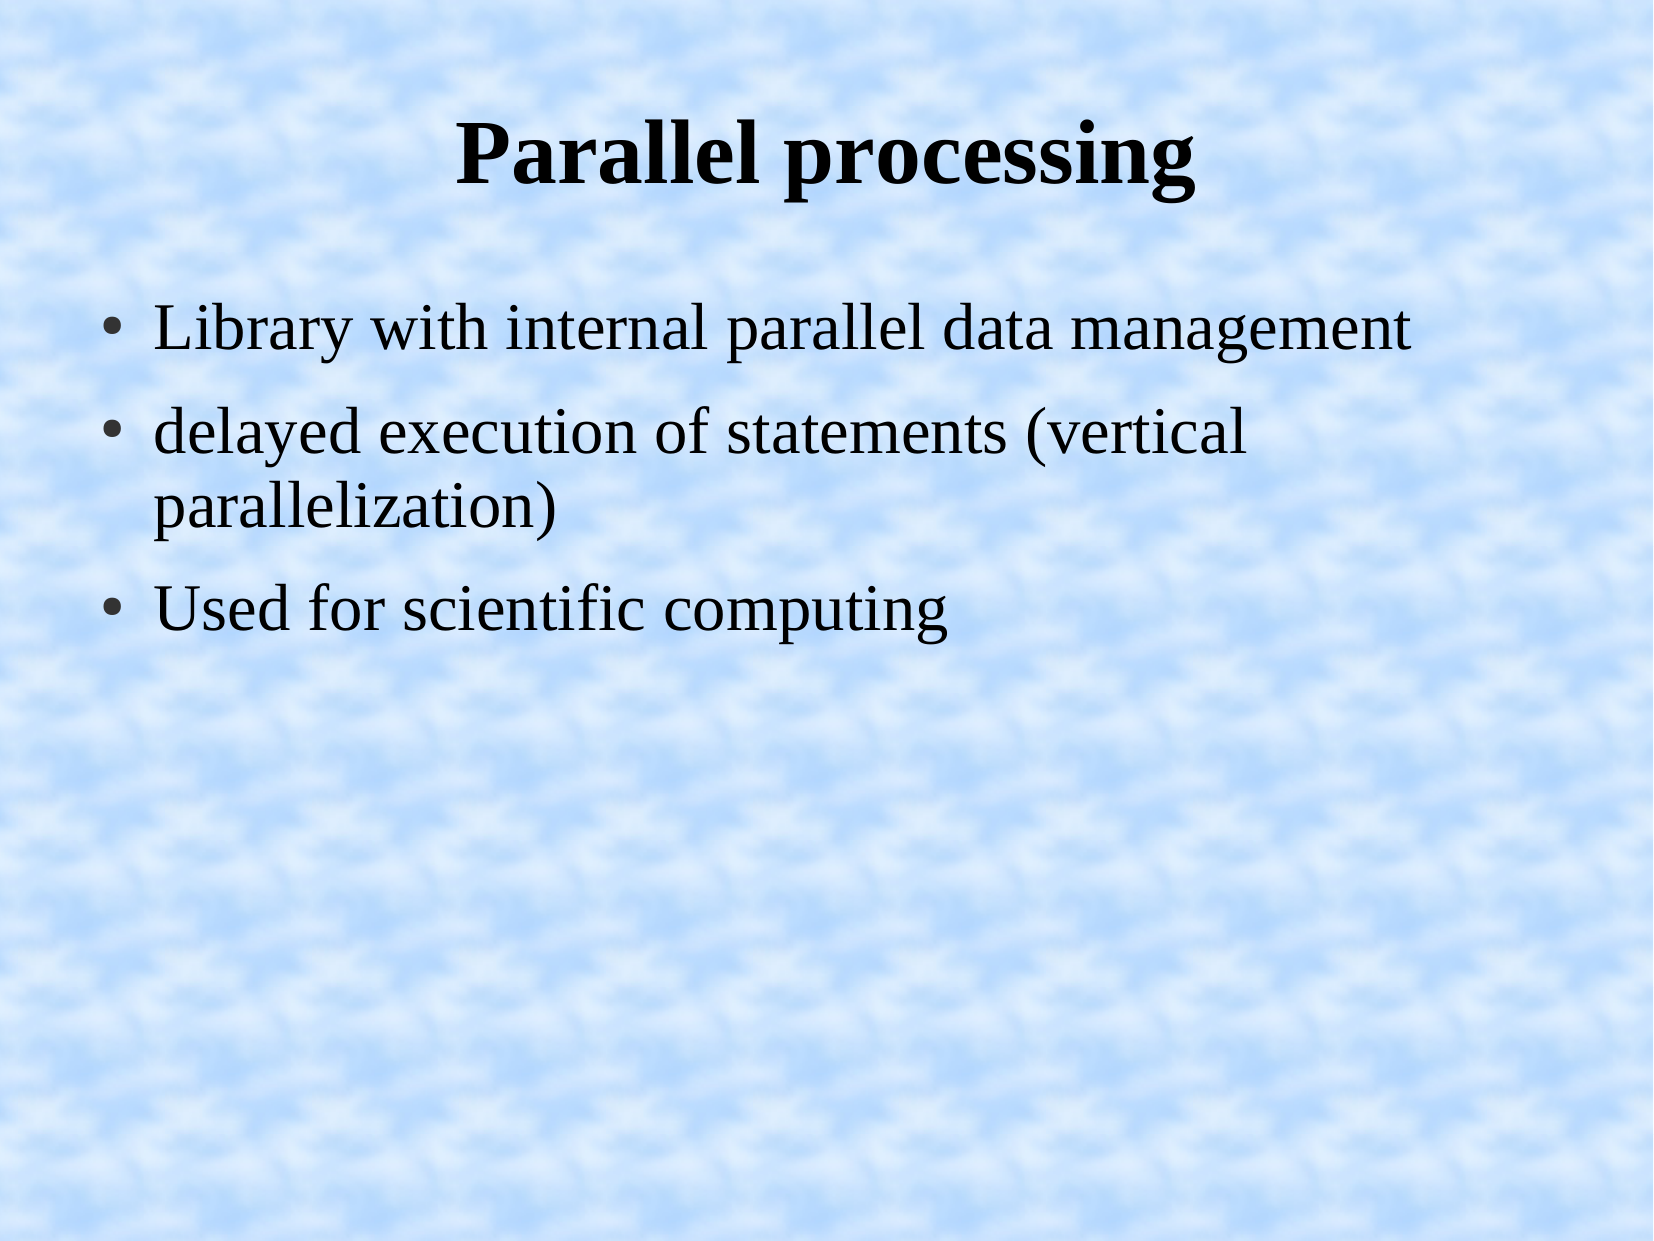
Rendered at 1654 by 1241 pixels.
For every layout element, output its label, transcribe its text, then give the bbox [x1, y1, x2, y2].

title Parallel processing [82, 49, 1571, 257]
picture [0, 0, 1654, 1241]
list Library with internal parallel data management delayed execution of statements (vertical parallelization) Used for scientific computing [82, 290, 1571, 1110]
